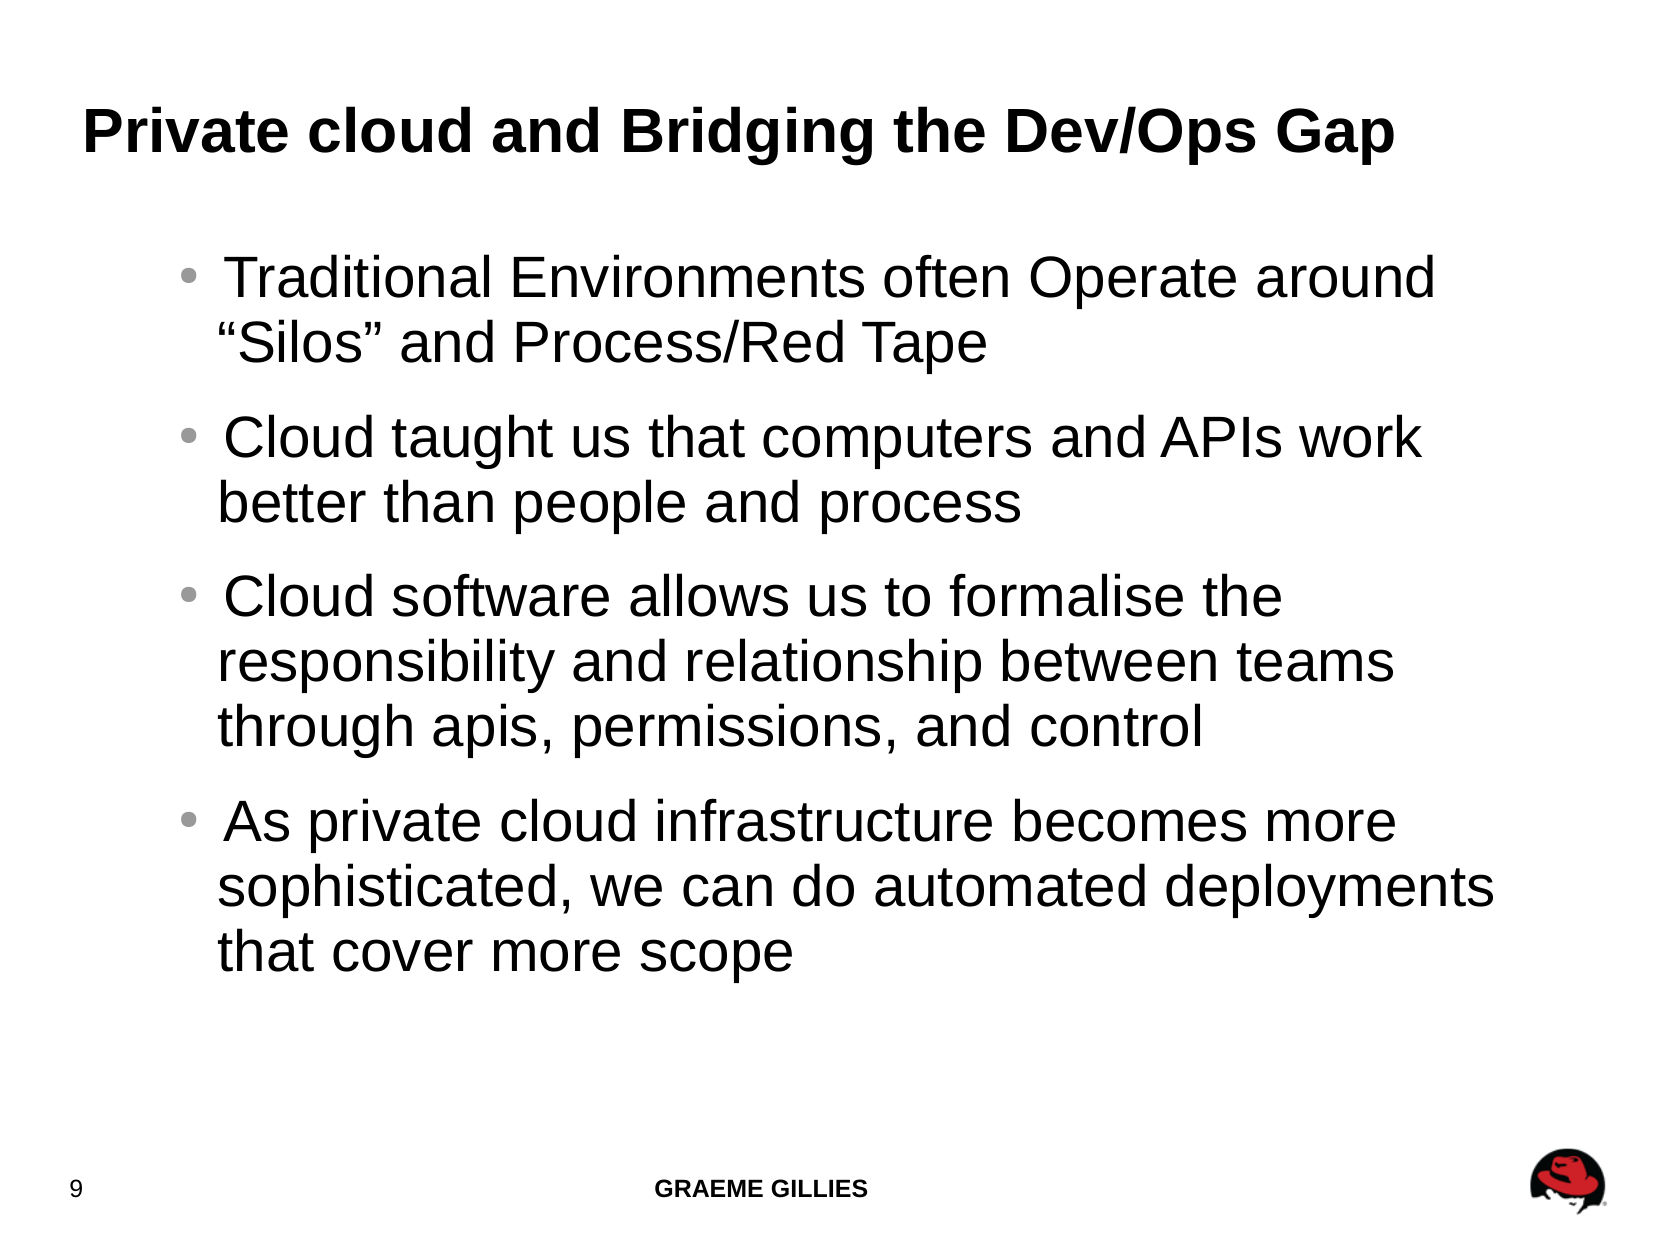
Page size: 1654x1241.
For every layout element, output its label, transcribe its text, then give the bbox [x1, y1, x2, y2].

list Traditional Environments often Operate around “Silos” and Process/Red Tape Cloud taught us that computers and APIs work better than people and process Cloud software allows us to formalise the responsibility and relationship between teams through apis, permissions, and control As private cloud infrastructure becomes more sophisticated, we can do automated deployments that cover more scope [86, 244, 1576, 1039]
title Private cloud and Bridging the Dev/Ops Gap [82, 37, 1571, 226]
picture [1529, 1146, 1613, 1224]
